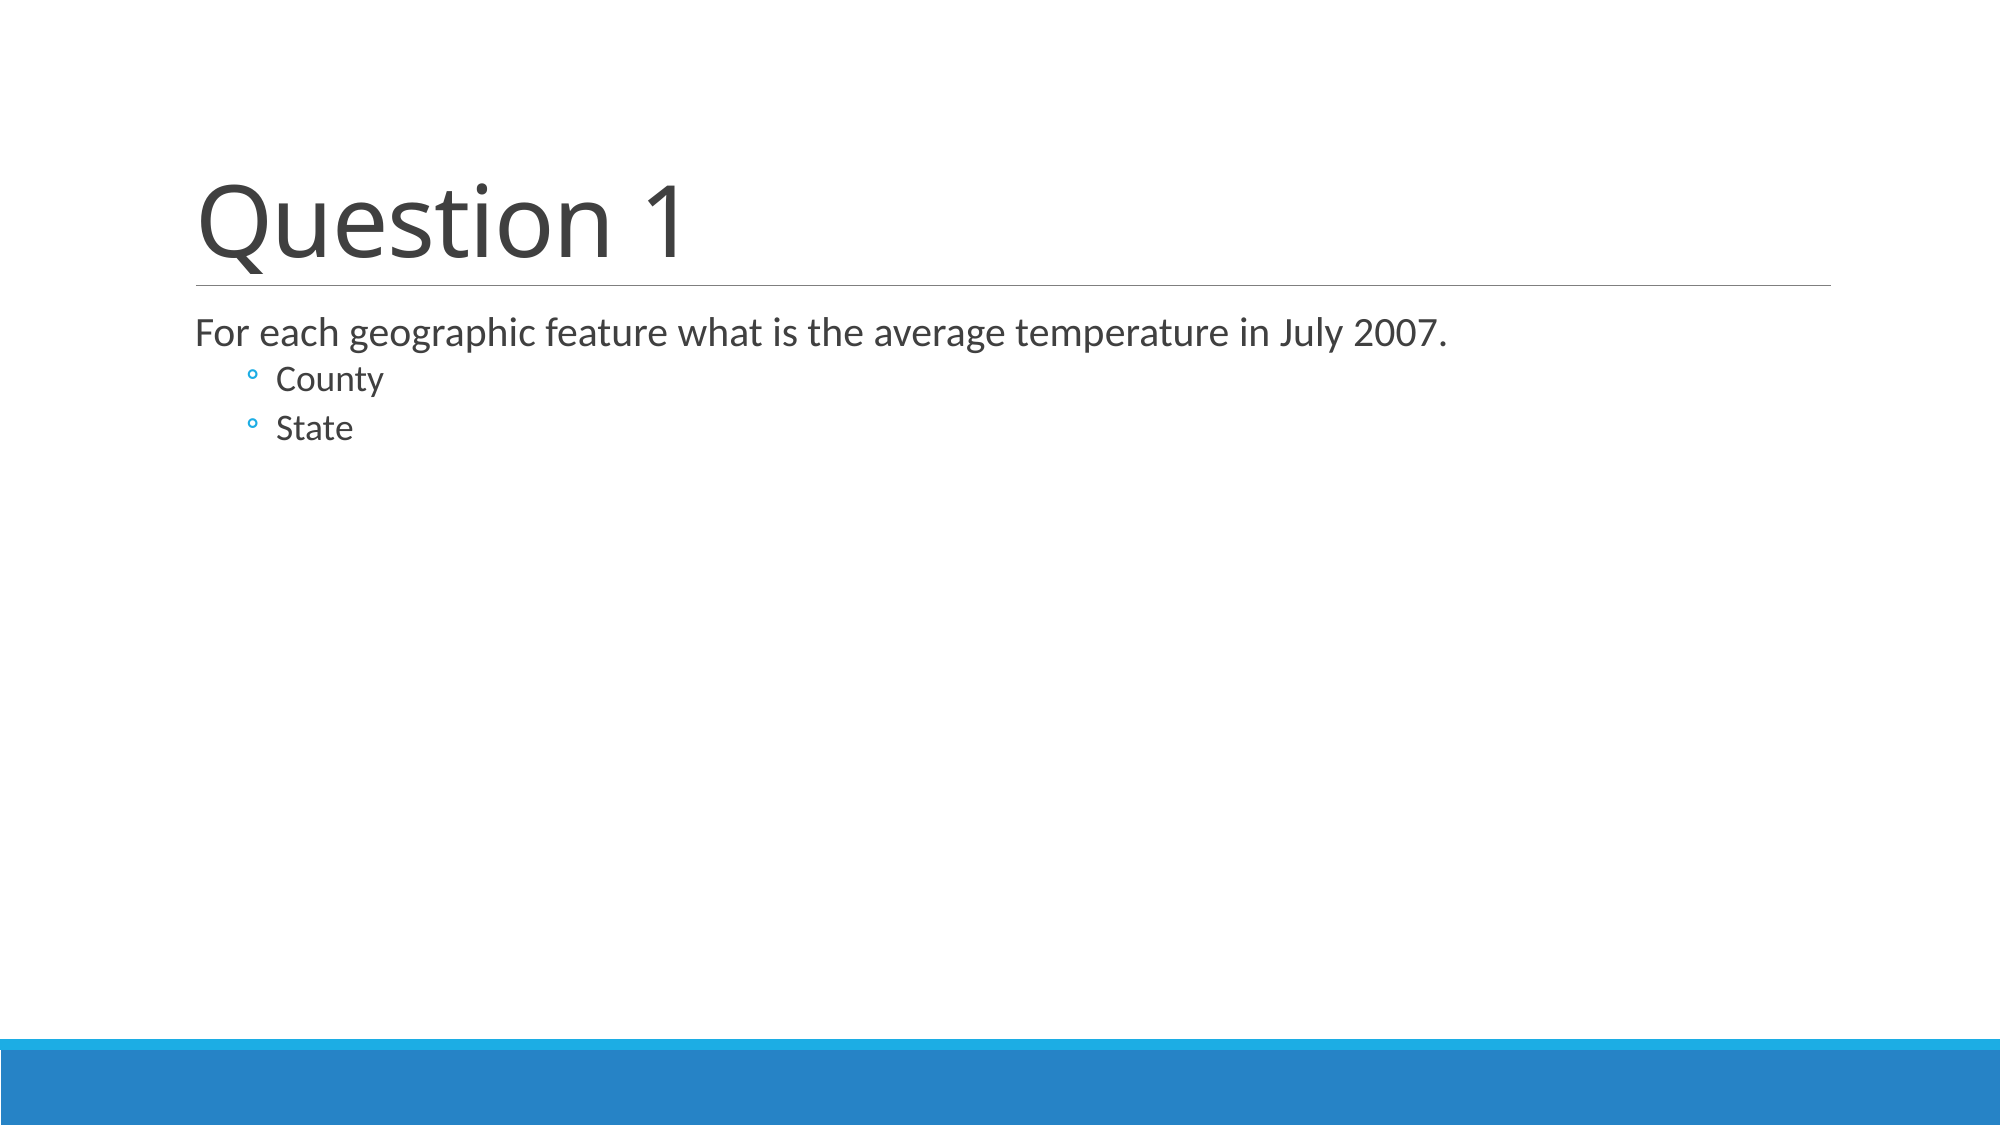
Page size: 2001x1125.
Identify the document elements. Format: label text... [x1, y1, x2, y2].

list For each geographic feature what is the average temperature in July 2007. County State [180, 302, 1831, 963]
title Question 1 [180, 47, 1831, 286]
